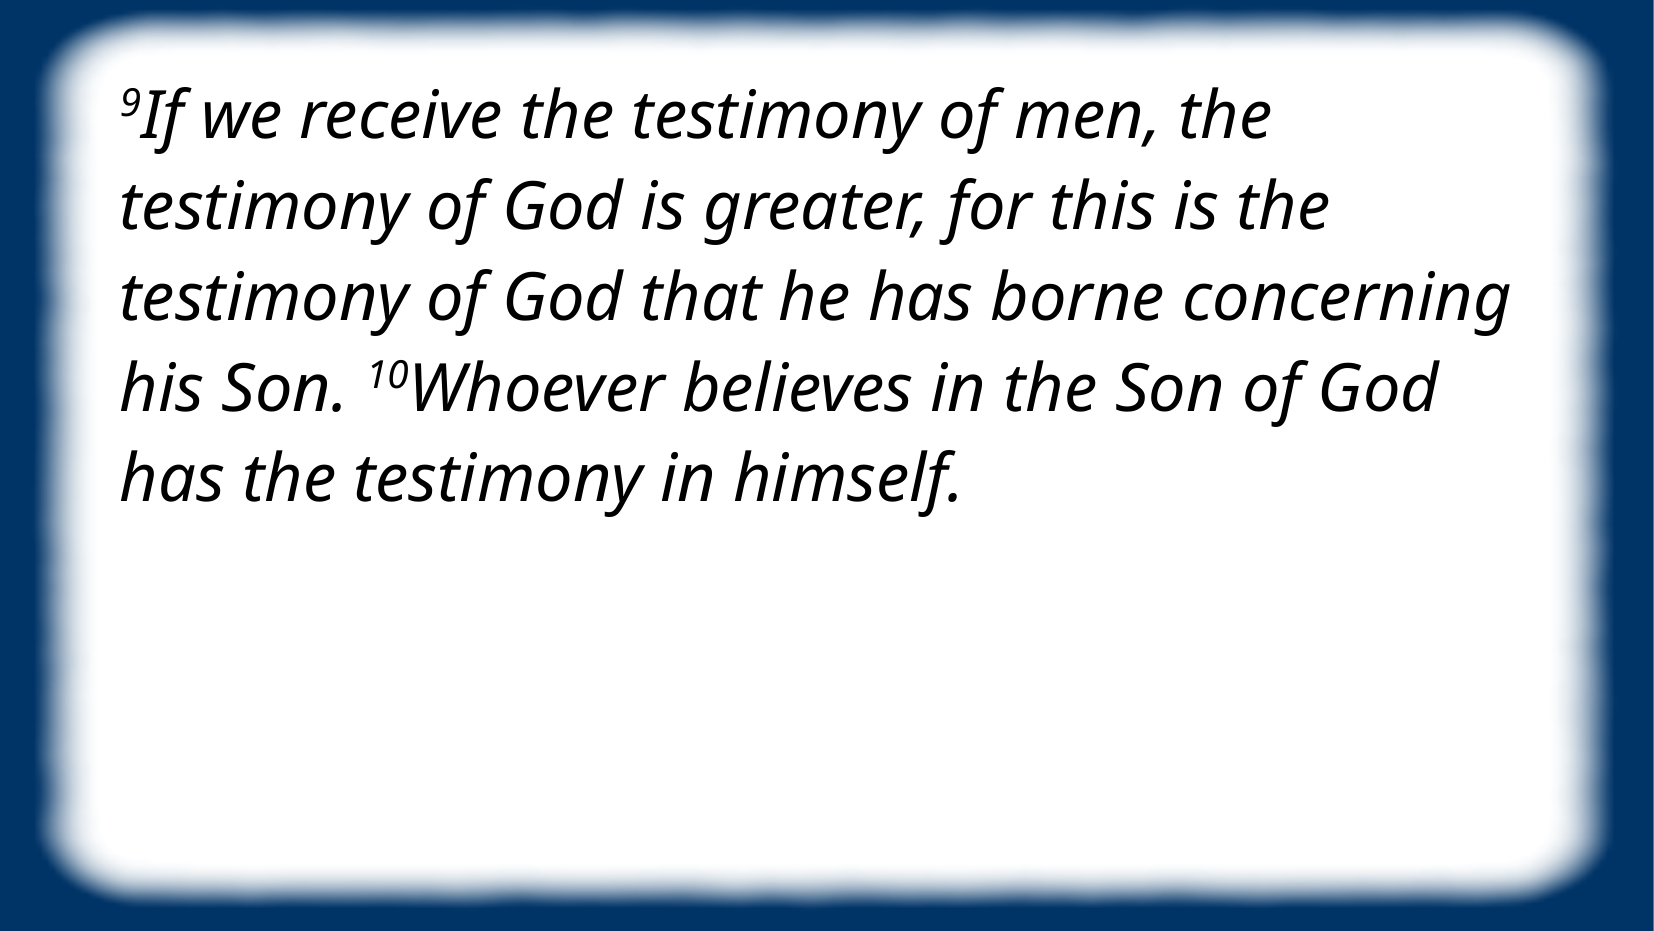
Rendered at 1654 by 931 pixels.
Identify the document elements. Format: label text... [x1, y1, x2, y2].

text_box 9If we receive the testimony of men, the testimony of God is greater, for this is the testimony of God that he has borne concerning his Son. 10Whoever believes in the Son of God has the testimony in himself. [105, 60, 1576, 519]
picture [0, 0, 1654, 931]
